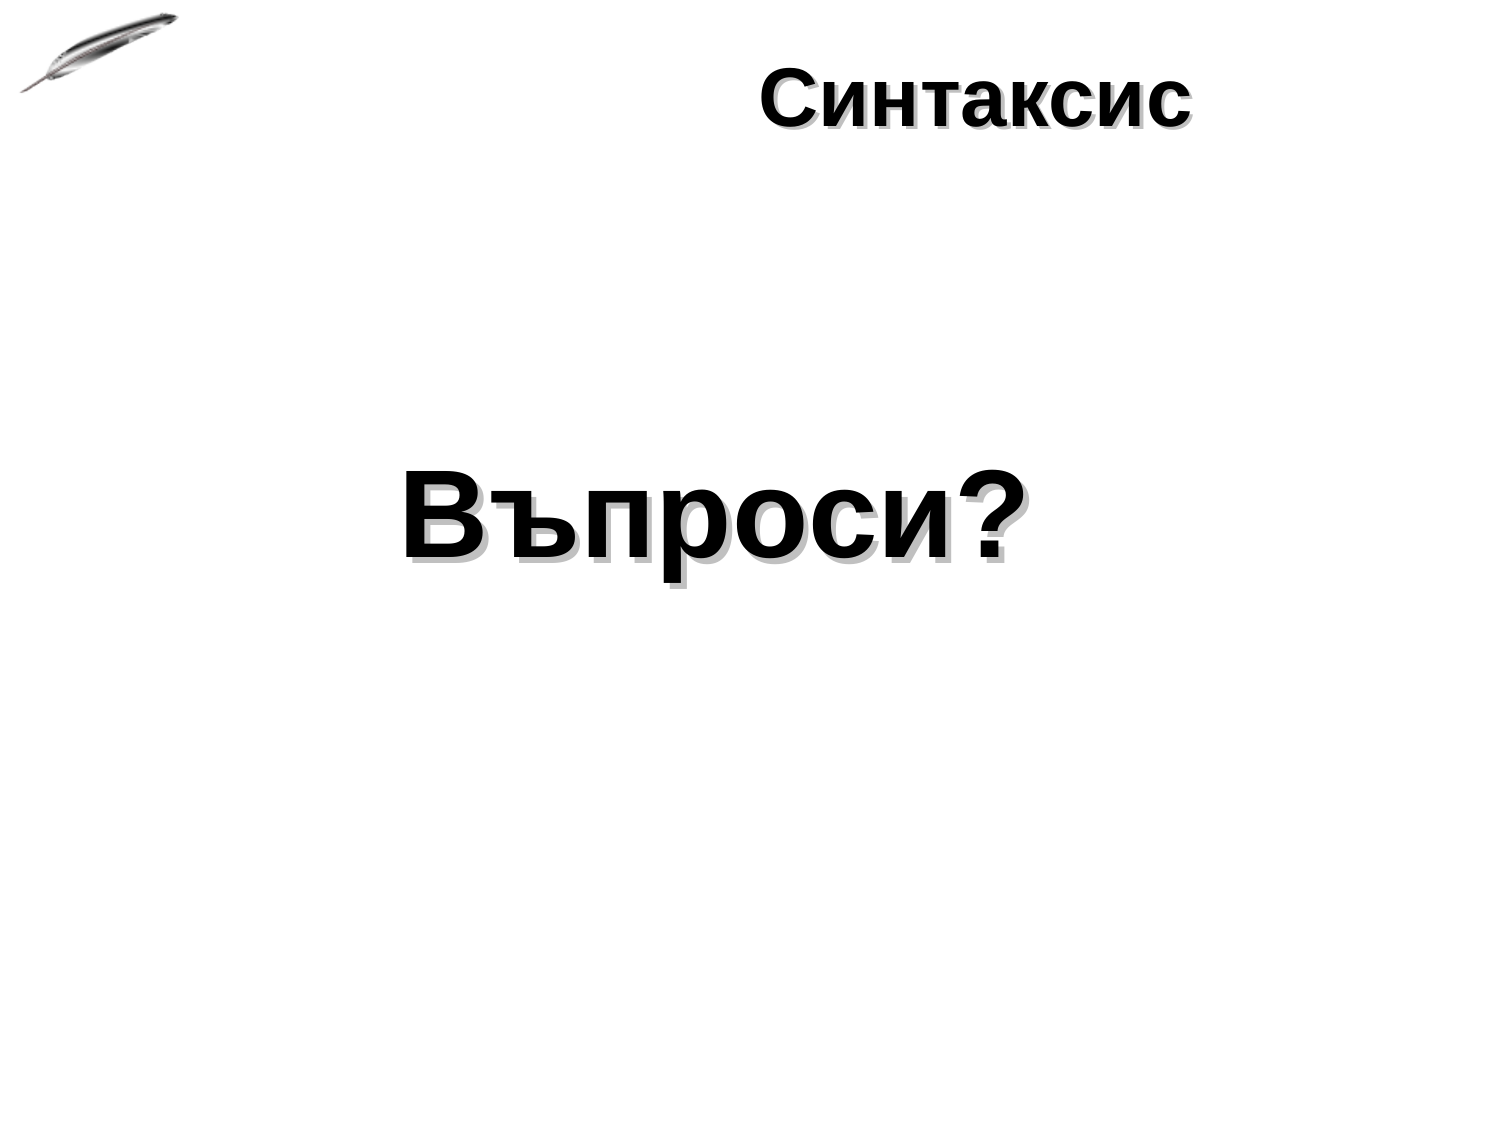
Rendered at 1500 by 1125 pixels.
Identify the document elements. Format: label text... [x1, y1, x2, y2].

picture [16, 11, 184, 95]
list Въпроси? [383, 444, 1140, 646]
title Синтаксис [744, 27, 1418, 178]
